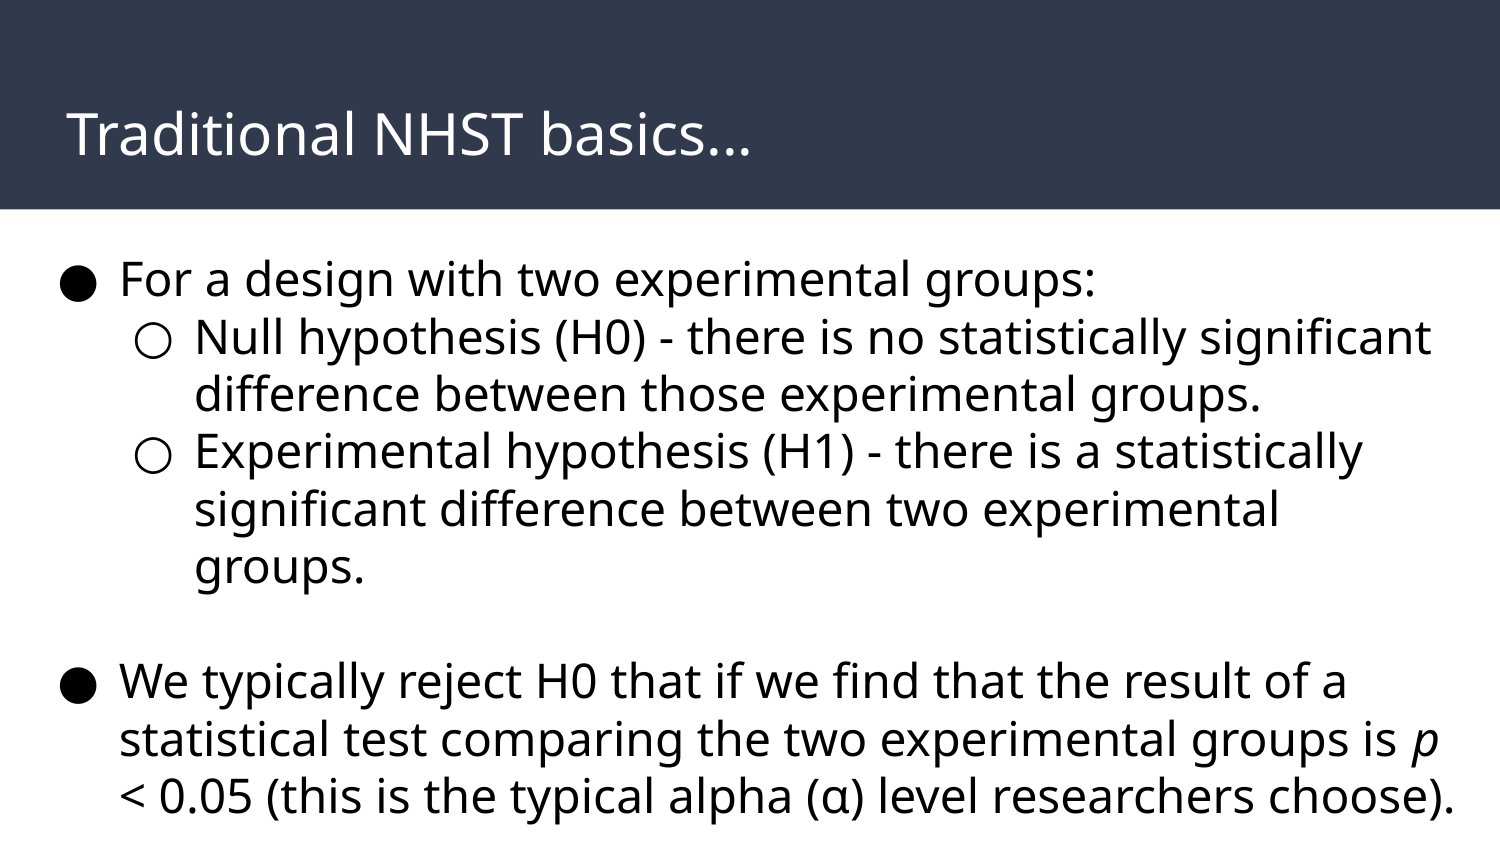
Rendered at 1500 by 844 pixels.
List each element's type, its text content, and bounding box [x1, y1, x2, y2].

title Traditional NHST basics... [51, 82, 1449, 185]
text_box For a design with two experimental groups: Null hypothesis (H0) - there is no statistically significant difference between those experimental groups. Experimental hypothesis (H1) - there is a statistically significant difference between two experimental groups. We typically reject H0 that if we find that the result of a statistical test comparing the two experimental groups is p < 0.05 (this is the typical alpha (α) level researchers choose). [28, 233, 1476, 829]
